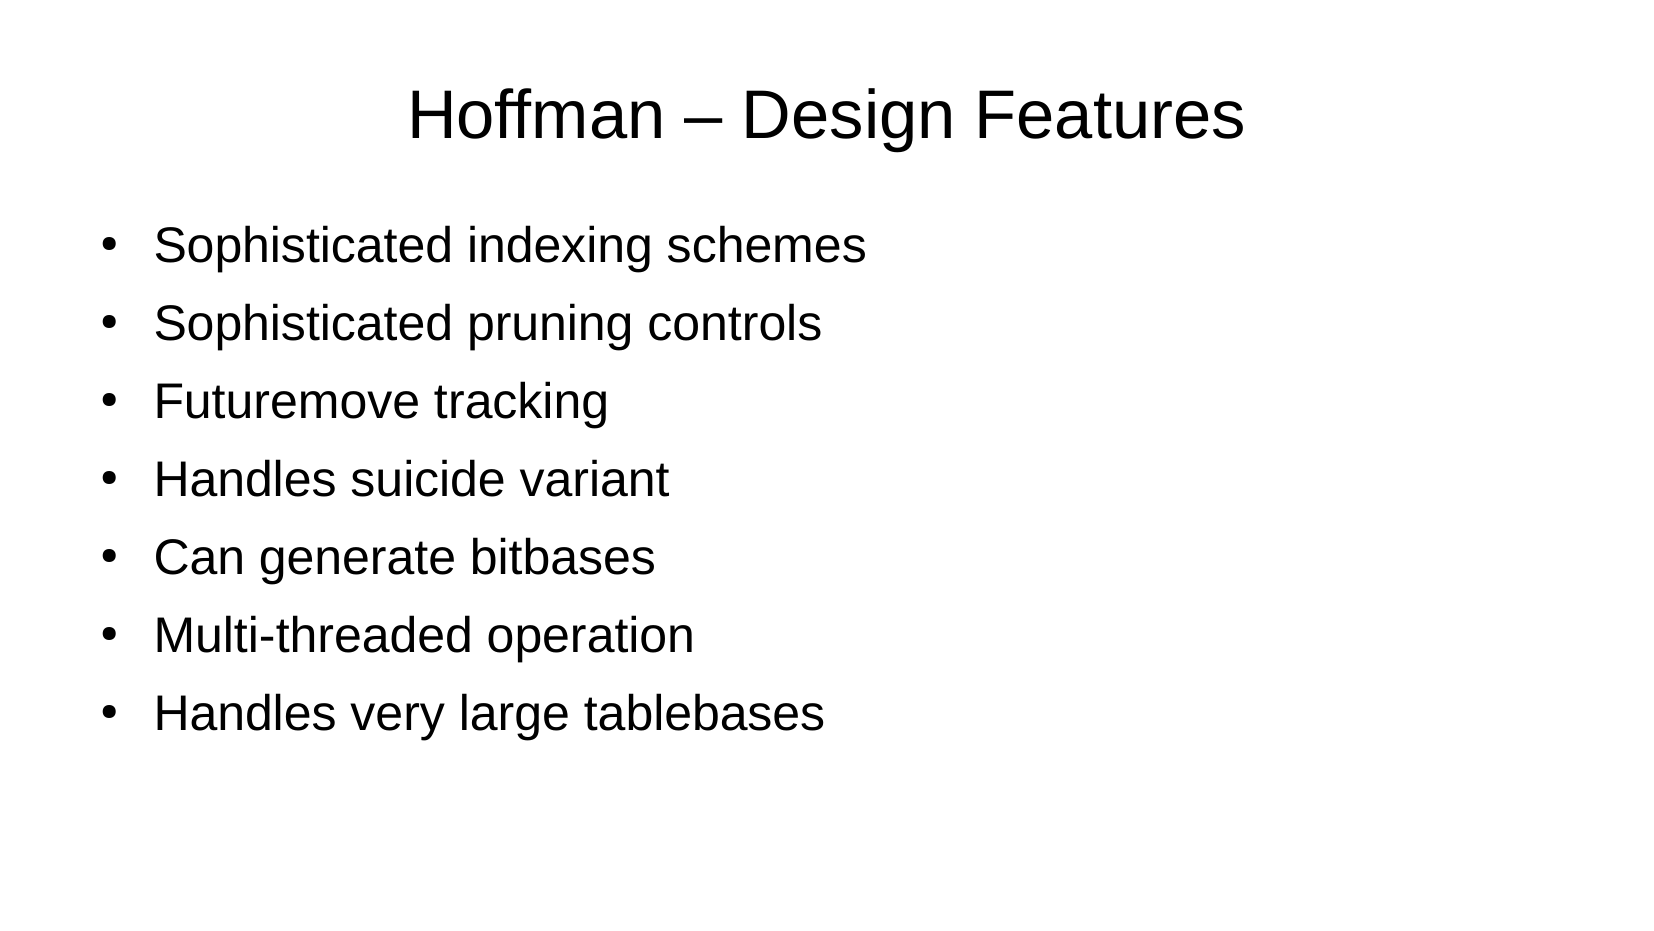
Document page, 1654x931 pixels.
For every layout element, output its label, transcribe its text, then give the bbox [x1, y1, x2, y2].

title Hoffman – Design Features [82, 37, 1571, 193]
list Sophisticated indexing schemes Sophisticated pruning controls Futuremove tracking Handles suicide variant Can generate bitbases Multi-threaded operation Handles very large tablebases [82, 217, 1571, 758]
